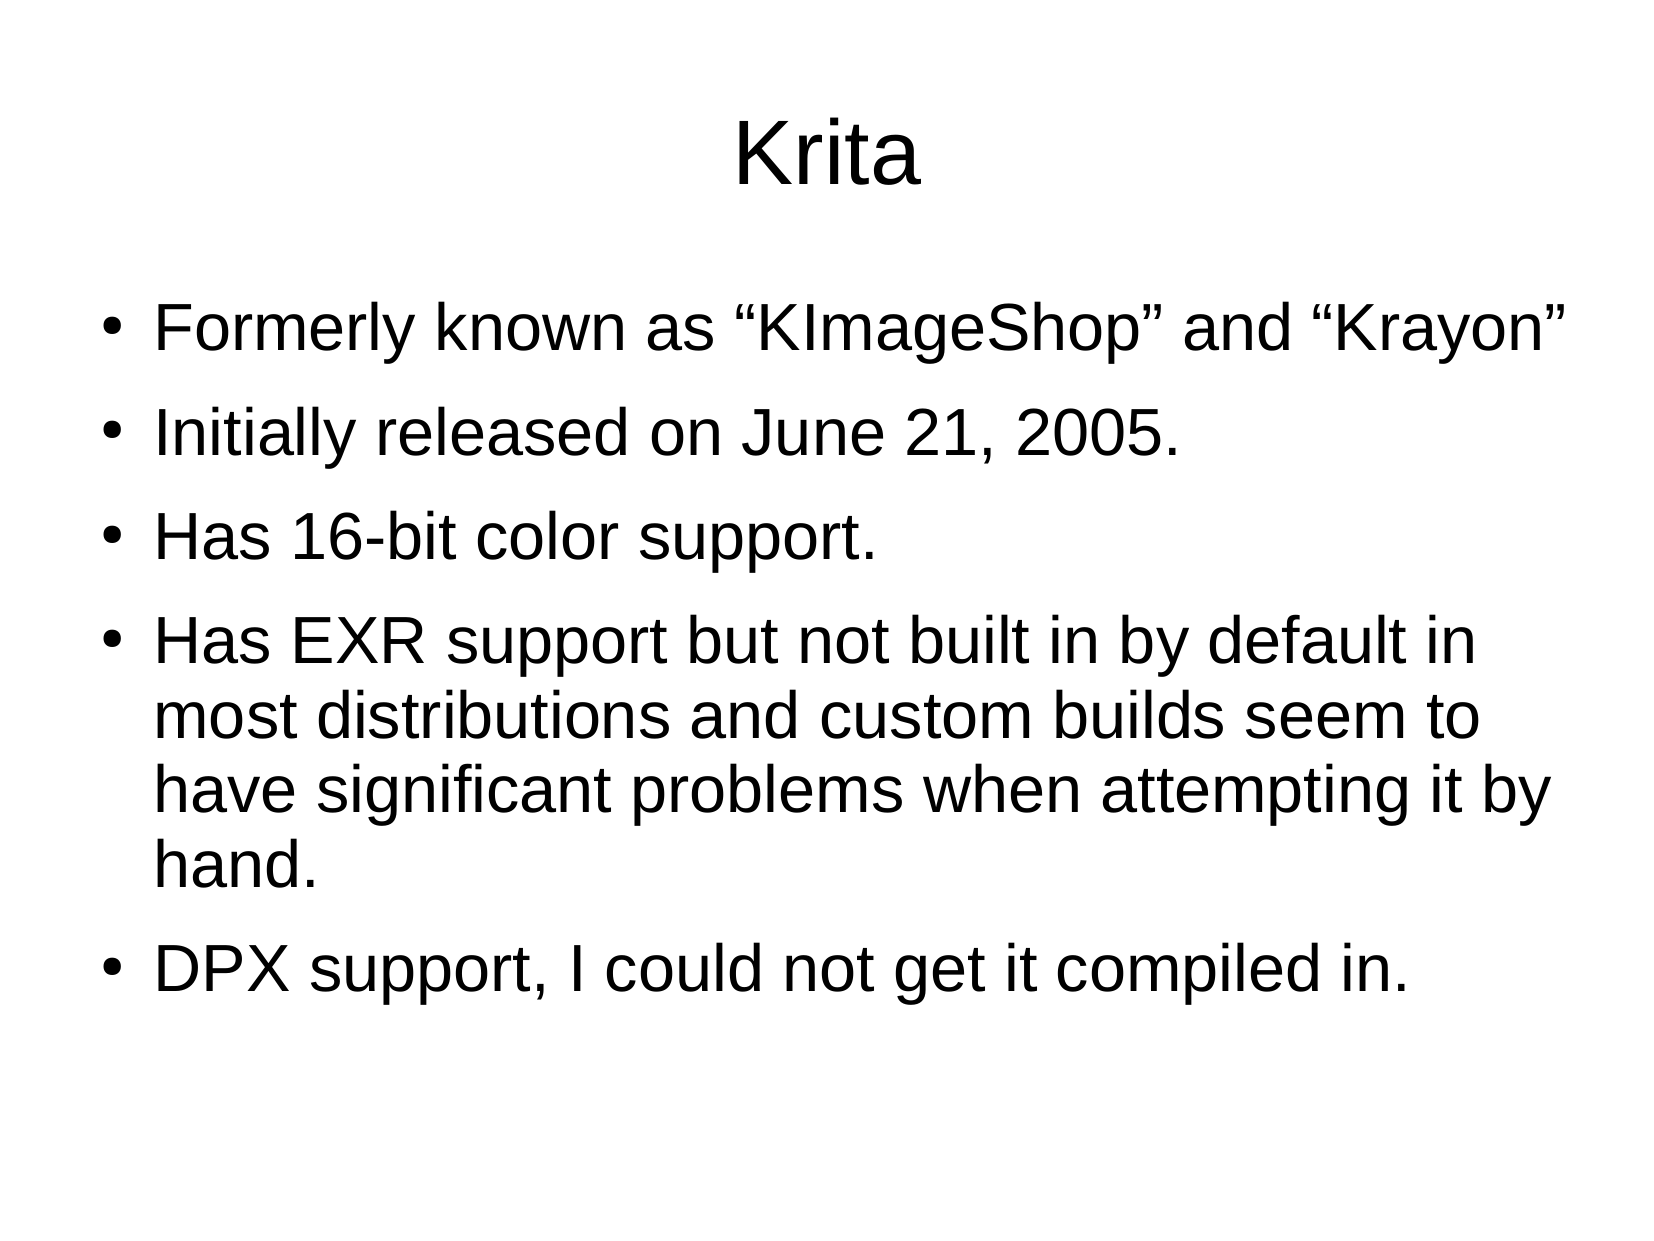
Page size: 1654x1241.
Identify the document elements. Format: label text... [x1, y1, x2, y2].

list Formerly known as “KImageShop” and “Krayon” Initially released on June 21, 2005. Has 16-bit color support. Has EXR support but not built in by default in most distributions and custom builds seem to have significant problems when attempting it by hand. DPX support, I could not get it compiled in. [82, 290, 1571, 1109]
title Krita [82, 49, 1571, 257]
